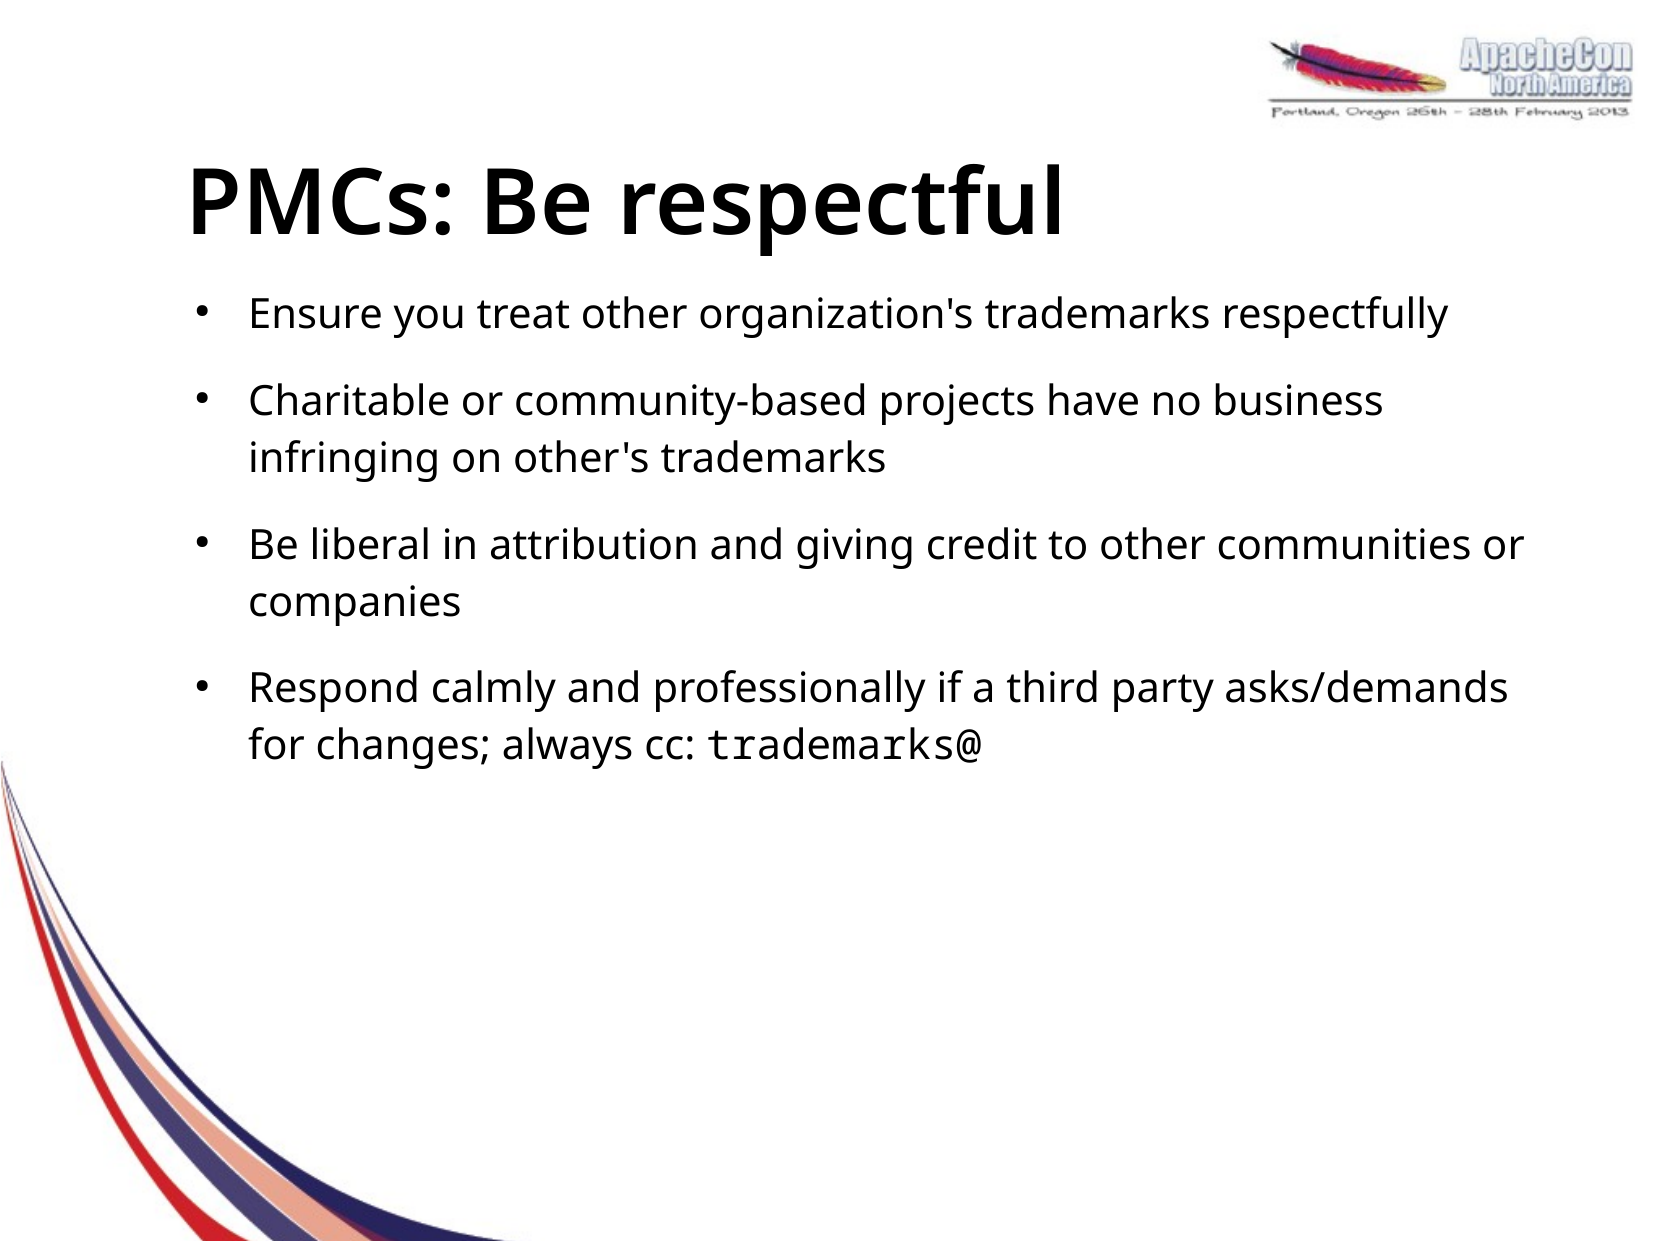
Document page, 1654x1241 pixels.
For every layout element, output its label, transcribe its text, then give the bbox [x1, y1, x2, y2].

list Ensure you treat other organization's trademarks respectfully Charitable or community-based projects have no business infringing on other's trademarks Be liberal in attribution and giving credit to other communities or companies Respond calmly and professionally if a third party asks/demands for changes; always cc: trademarks@ [177, 283, 1536, 1004]
picture [0, 0, 1654, 1241]
title PMCs: Be respectful [177, 134, 1536, 262]
